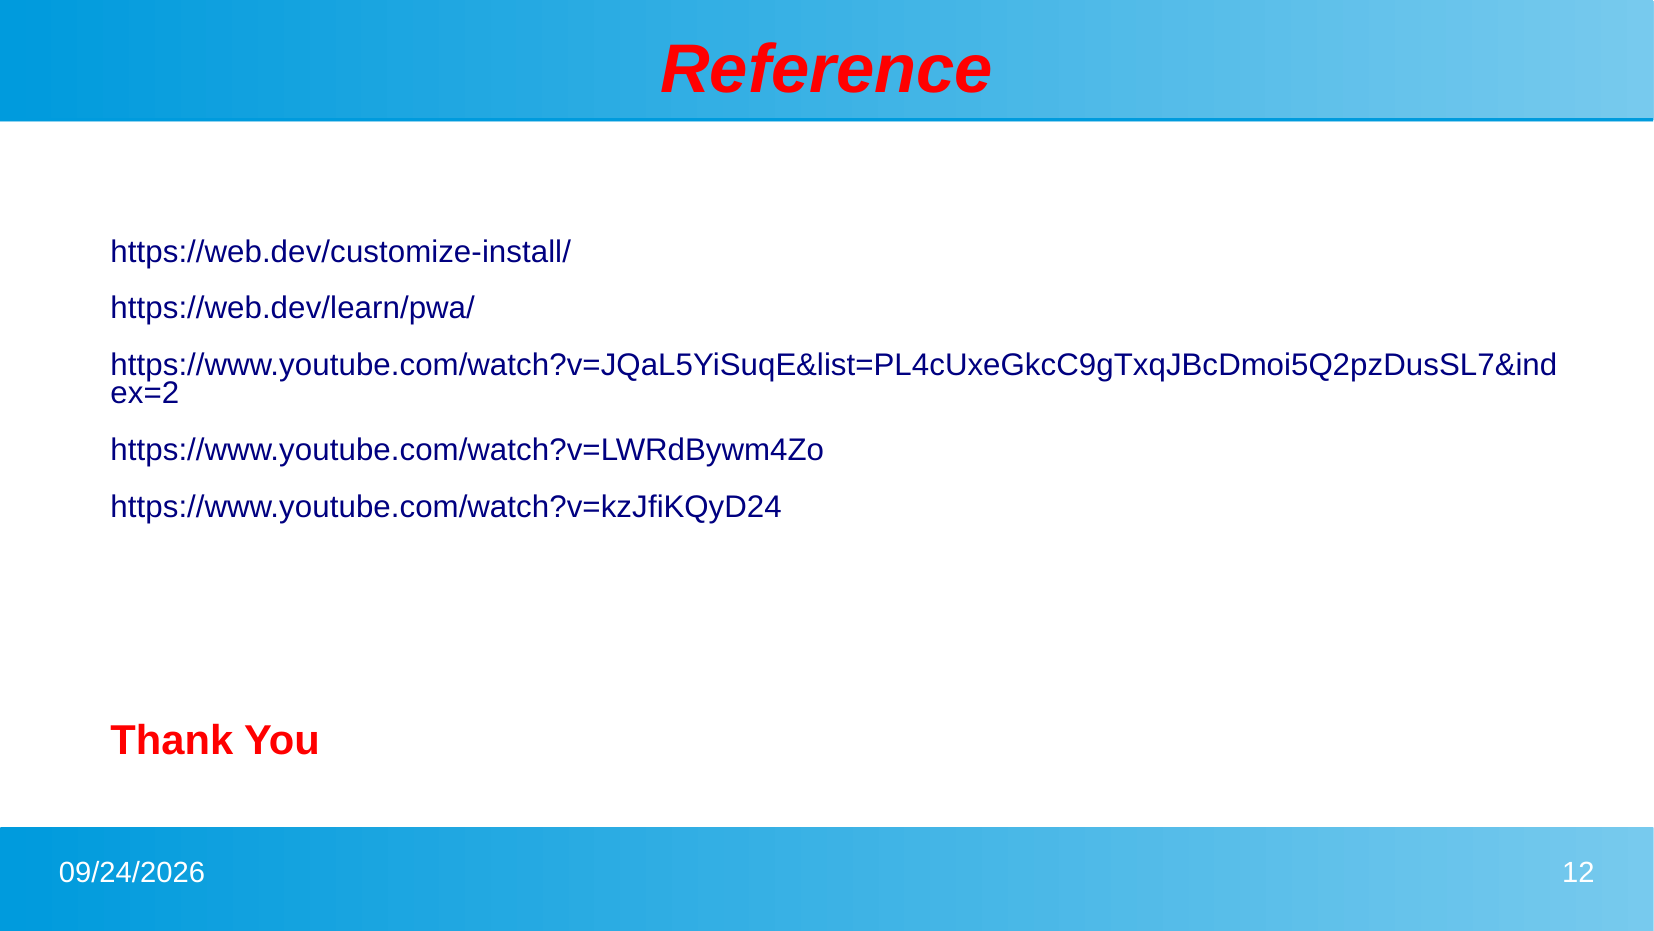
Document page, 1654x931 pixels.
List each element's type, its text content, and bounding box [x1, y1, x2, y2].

list https://web.dev/customize-install/ https://web.dev/learn/pwa/ https://www.youtube.com/watch?v=JQaL5YiSuqE&list=PL4cUxeGkcC9gTxqJBcDmoi5Q2pzDusSL7&index=2 https://www.youtube.com/watch?v=LWRdBywm4Zo https://www.youtube.com/watch?v=kzJfiKQyD24 Thank You [39, 177, 1576, 768]
title Reference [59, 29, 1595, 108]
